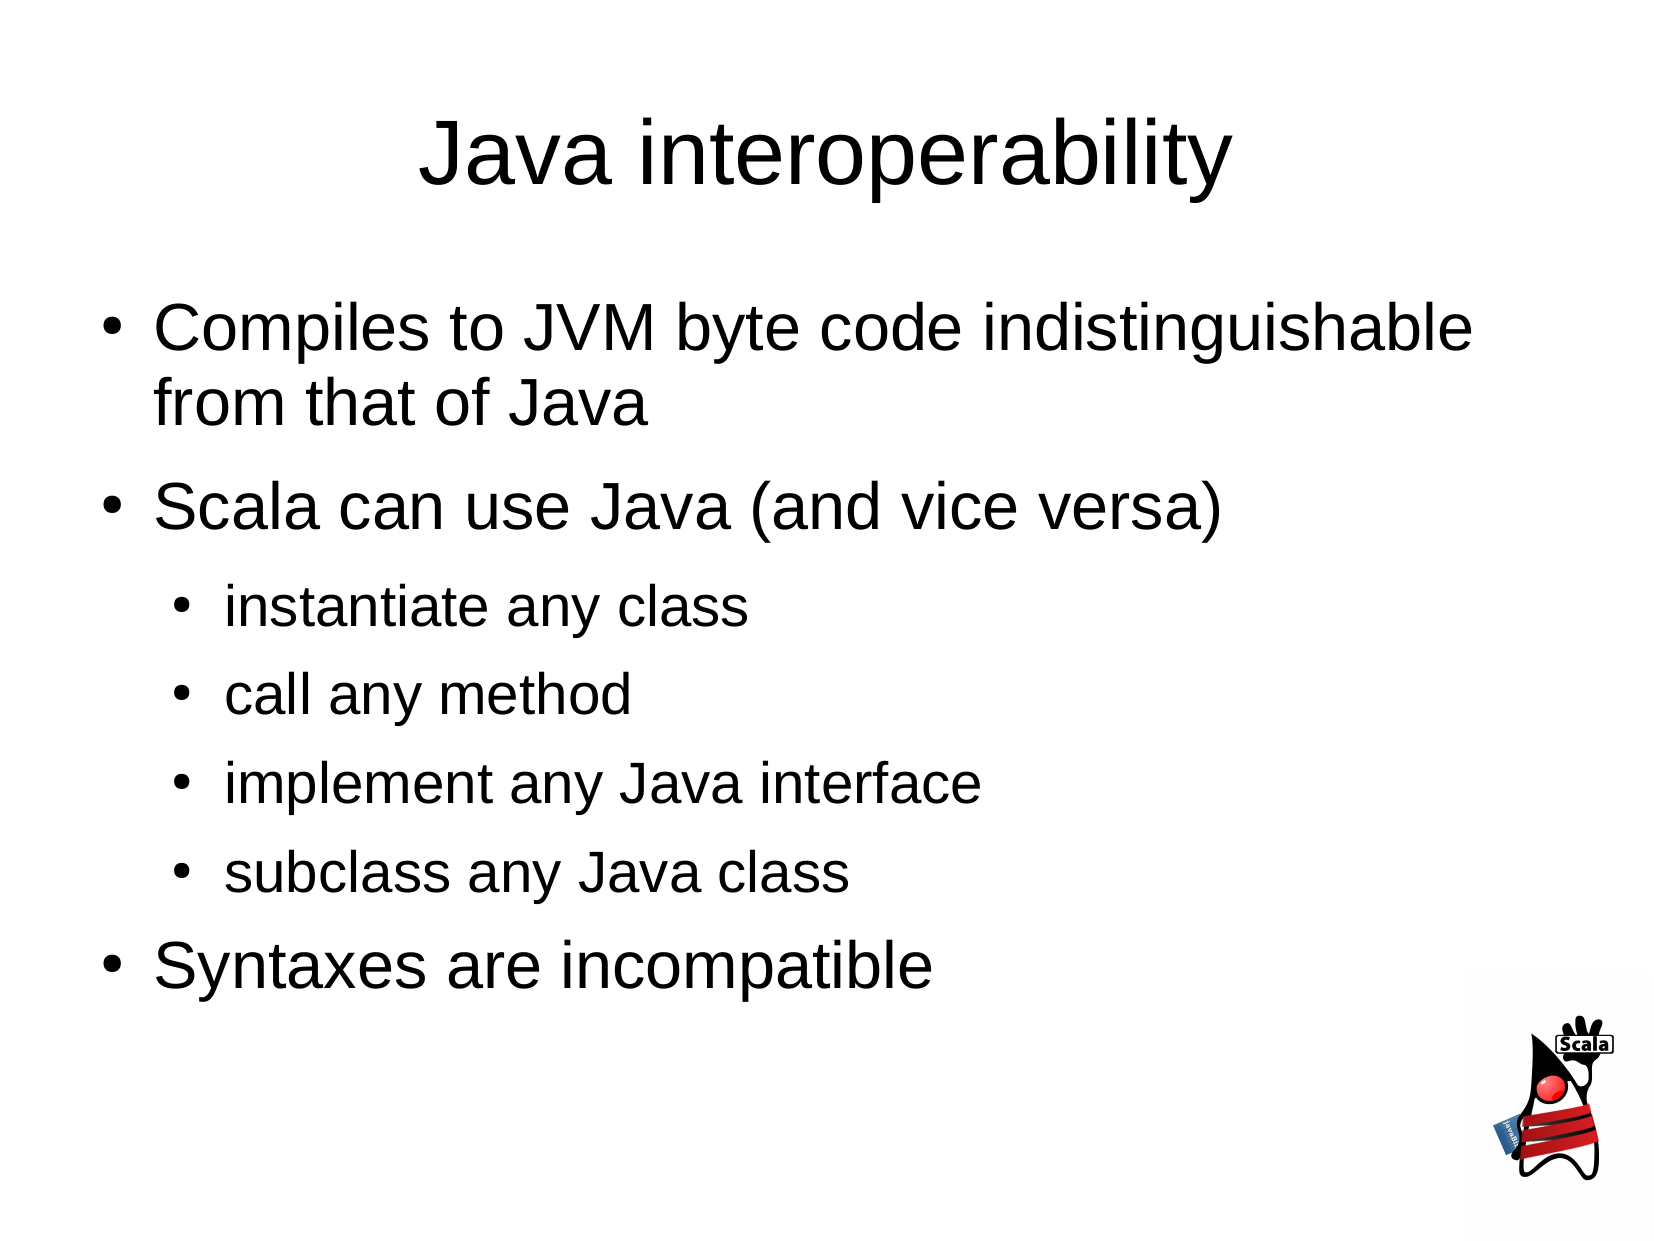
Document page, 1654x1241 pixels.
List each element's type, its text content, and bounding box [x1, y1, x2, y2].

picture [1462, 969, 1654, 1241]
list Compiles to JVM byte code indistinguishable from that of Java Scala can use Java (and vice versa) instantiate any class call any method implement any Java interface subclass any Java class Syntaxes are incompatible [82, 290, 1571, 1109]
title Java interoperability [82, 56, 1571, 250]
